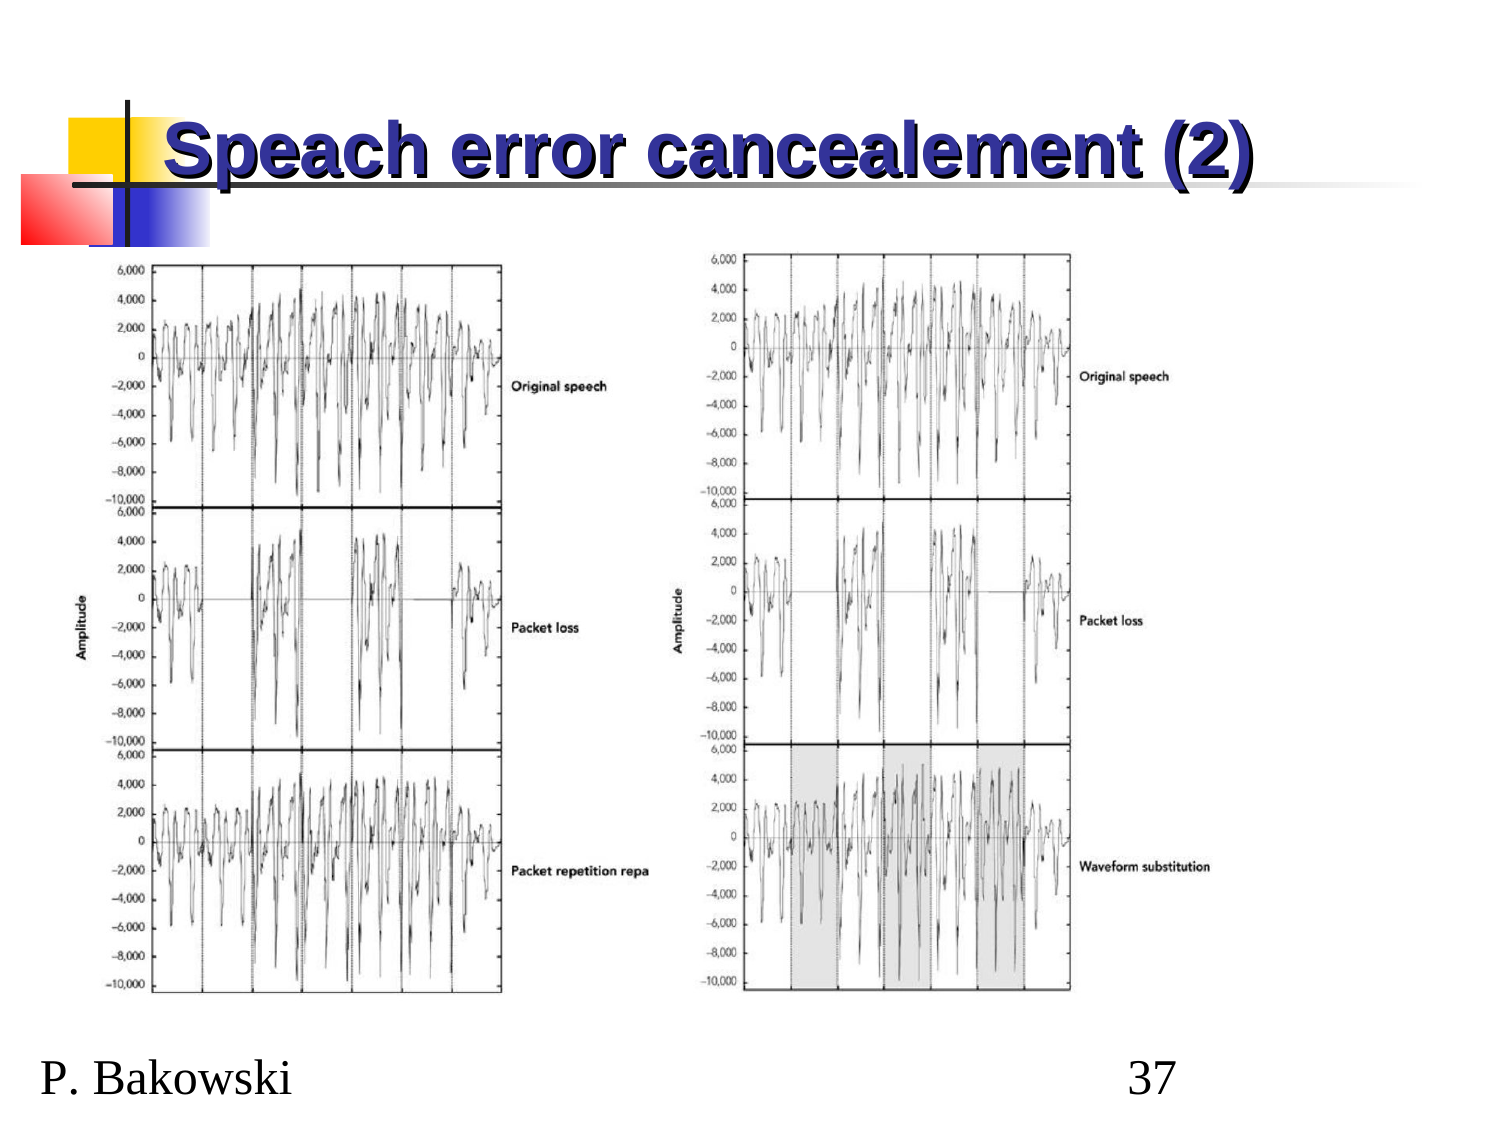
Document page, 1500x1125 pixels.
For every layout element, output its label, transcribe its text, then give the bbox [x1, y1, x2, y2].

picture [58, 236, 1217, 1004]
title Speach error cancealement (2) [147, 92, 1500, 213]
